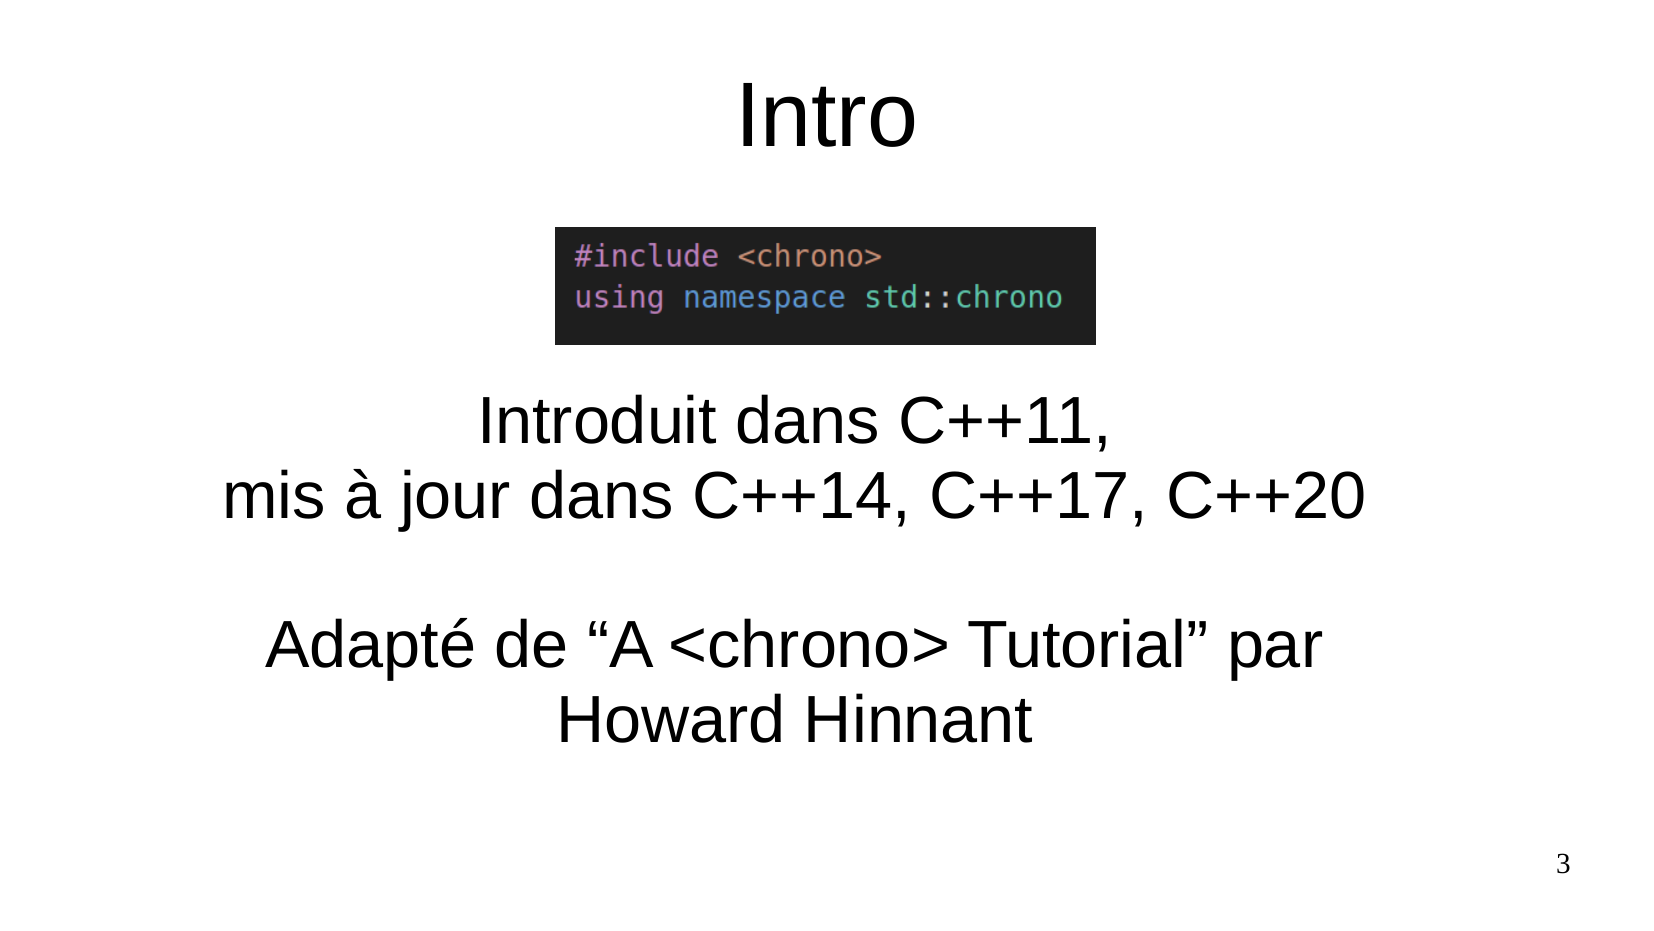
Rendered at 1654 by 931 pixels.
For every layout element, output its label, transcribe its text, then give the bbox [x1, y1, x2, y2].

text_box Introduit dans C++11, mis à jour dans C++14, C++17, C++20 Adapté de “A <chrono> Tutorial” par Howard Hinnant [180, 383, 1411, 757]
picture [555, 227, 1096, 346]
title Intro [82, 37, 1571, 193]
